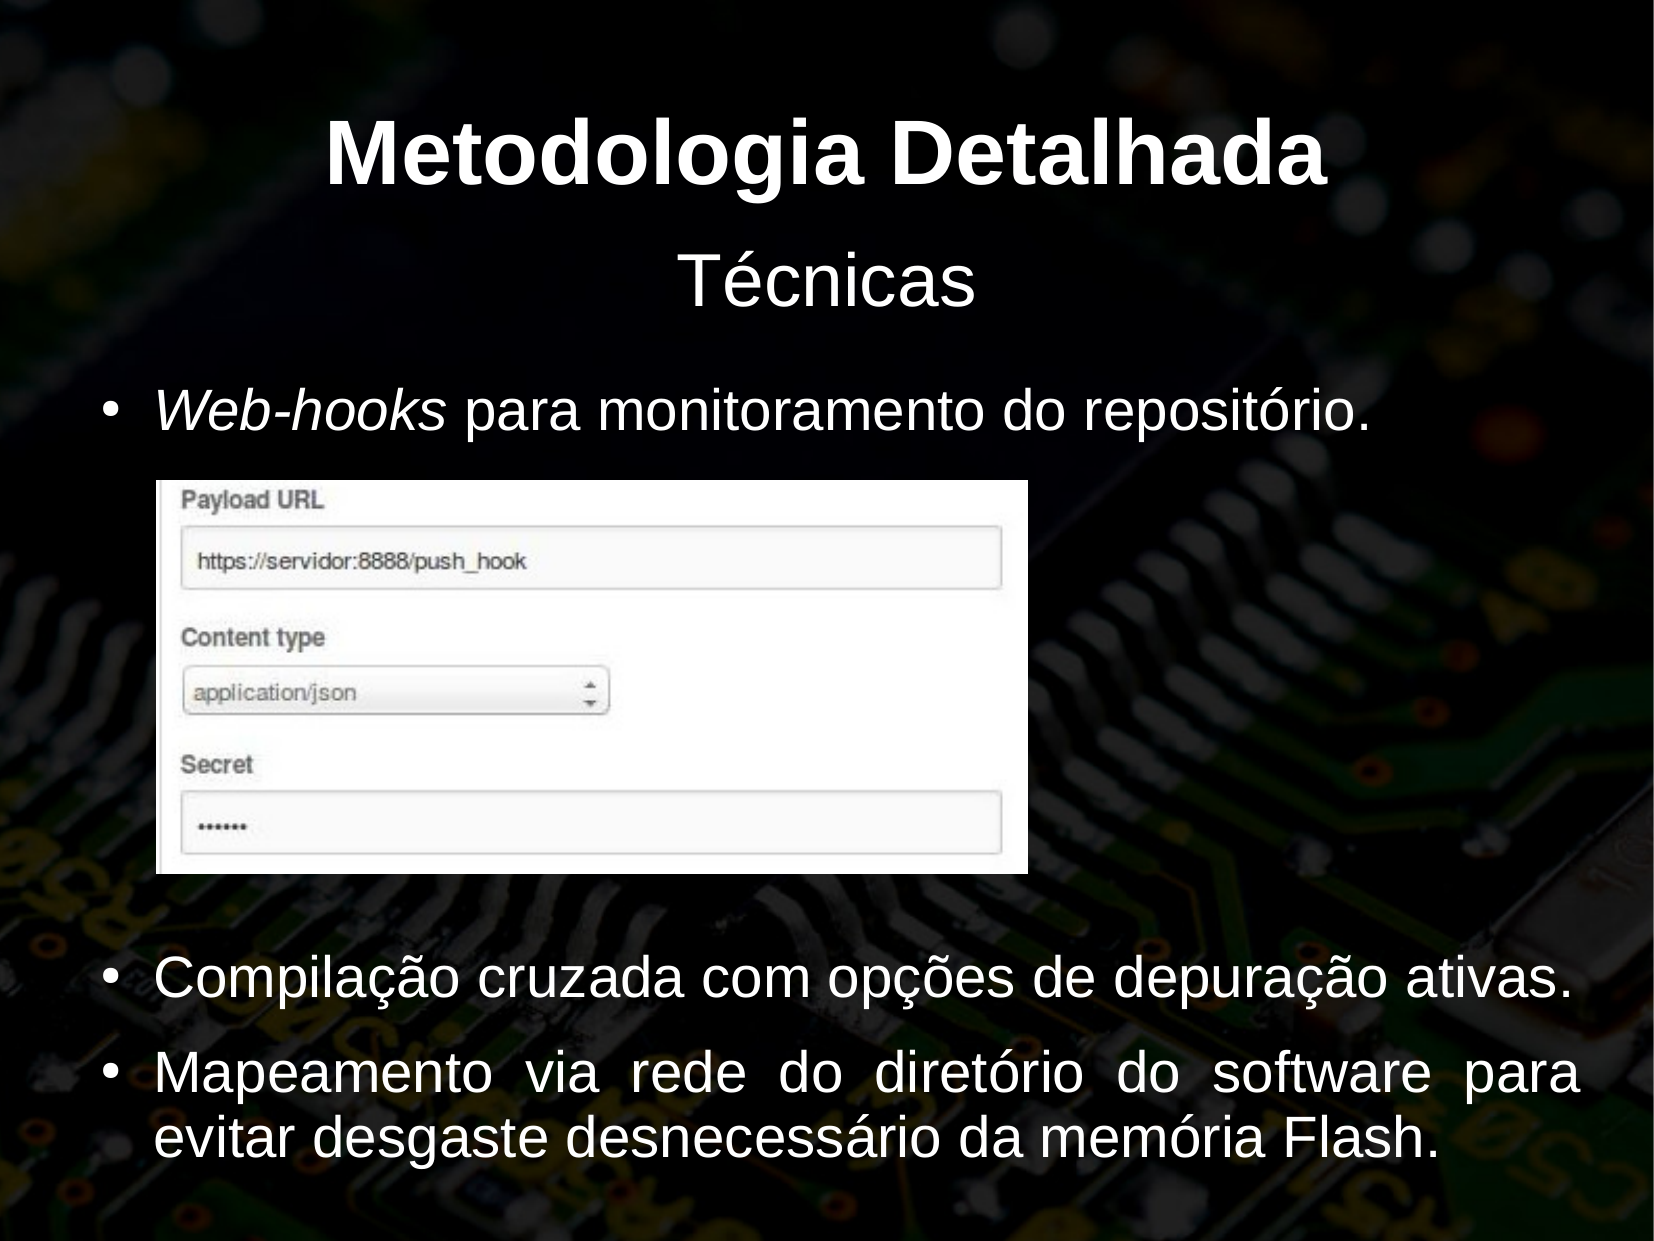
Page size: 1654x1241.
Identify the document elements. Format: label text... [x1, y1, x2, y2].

list Web-hooks para monitoramento do repositório. Compilação cruzada com opções de depuração ativas. Mapeamento via rede do diretório do software para evitar desgaste desnecessário da memória Flash. [82, 377, 1583, 1229]
picture [0, 0, 1654, 1241]
title Técnicas [82, 229, 1571, 331]
title Metodologia Detalhada [82, 49, 1571, 229]
